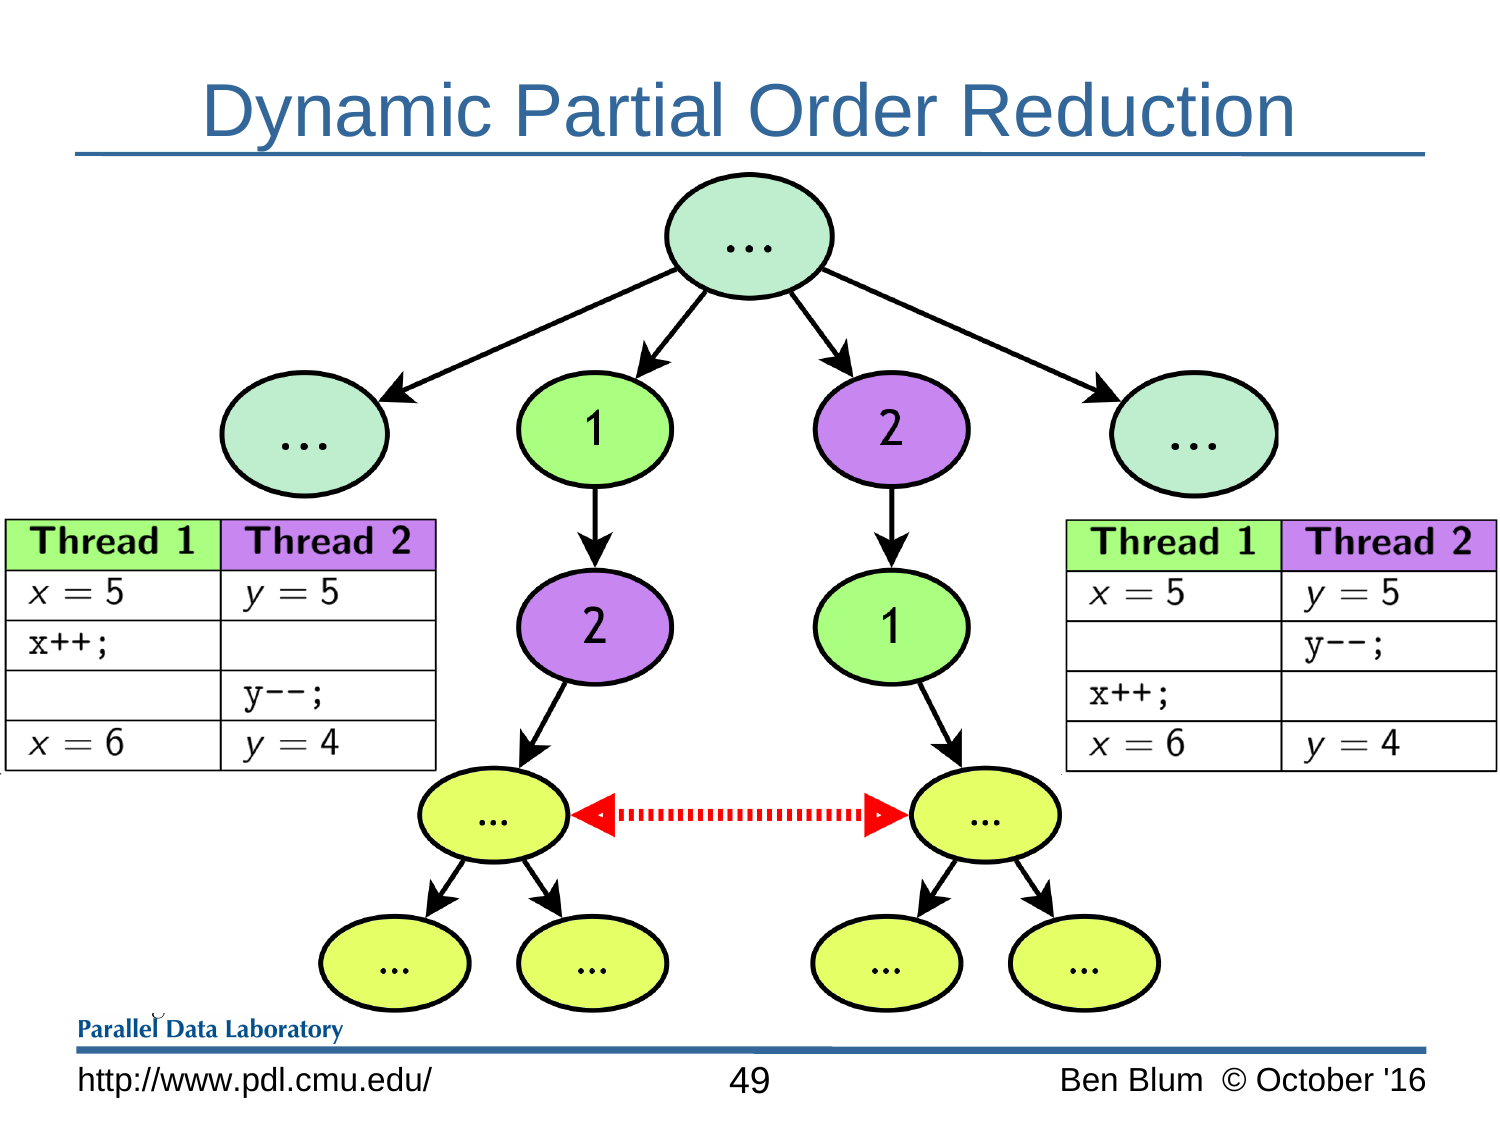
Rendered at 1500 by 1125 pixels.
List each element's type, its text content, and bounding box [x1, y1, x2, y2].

title Dynamic Partial Order Reduction [112, 50, 1388, 163]
picture [0, 172, 1500, 1044]
